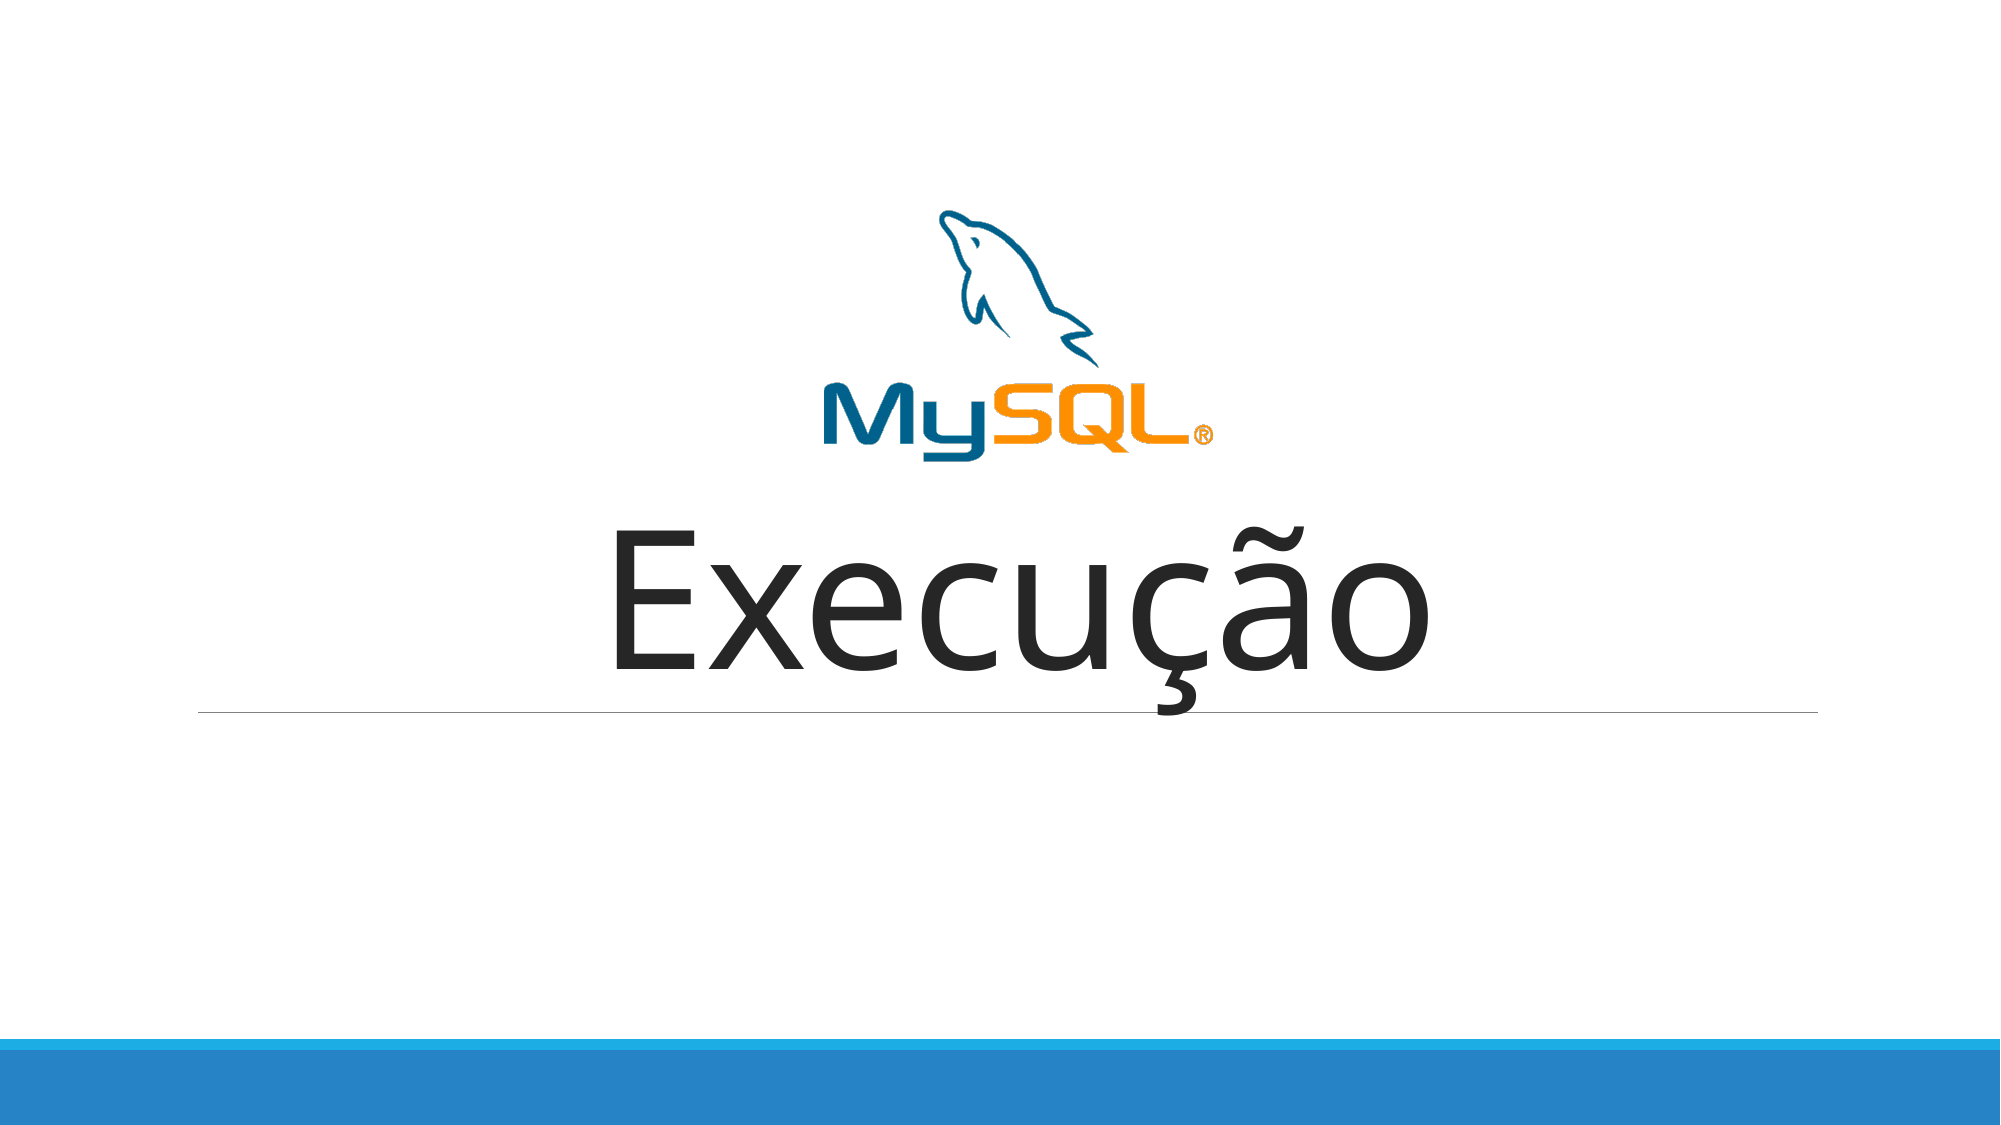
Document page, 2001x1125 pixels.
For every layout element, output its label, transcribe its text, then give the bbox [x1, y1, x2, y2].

title Execução [206, 324, 1831, 717]
picture [767, 147, 1269, 524]
